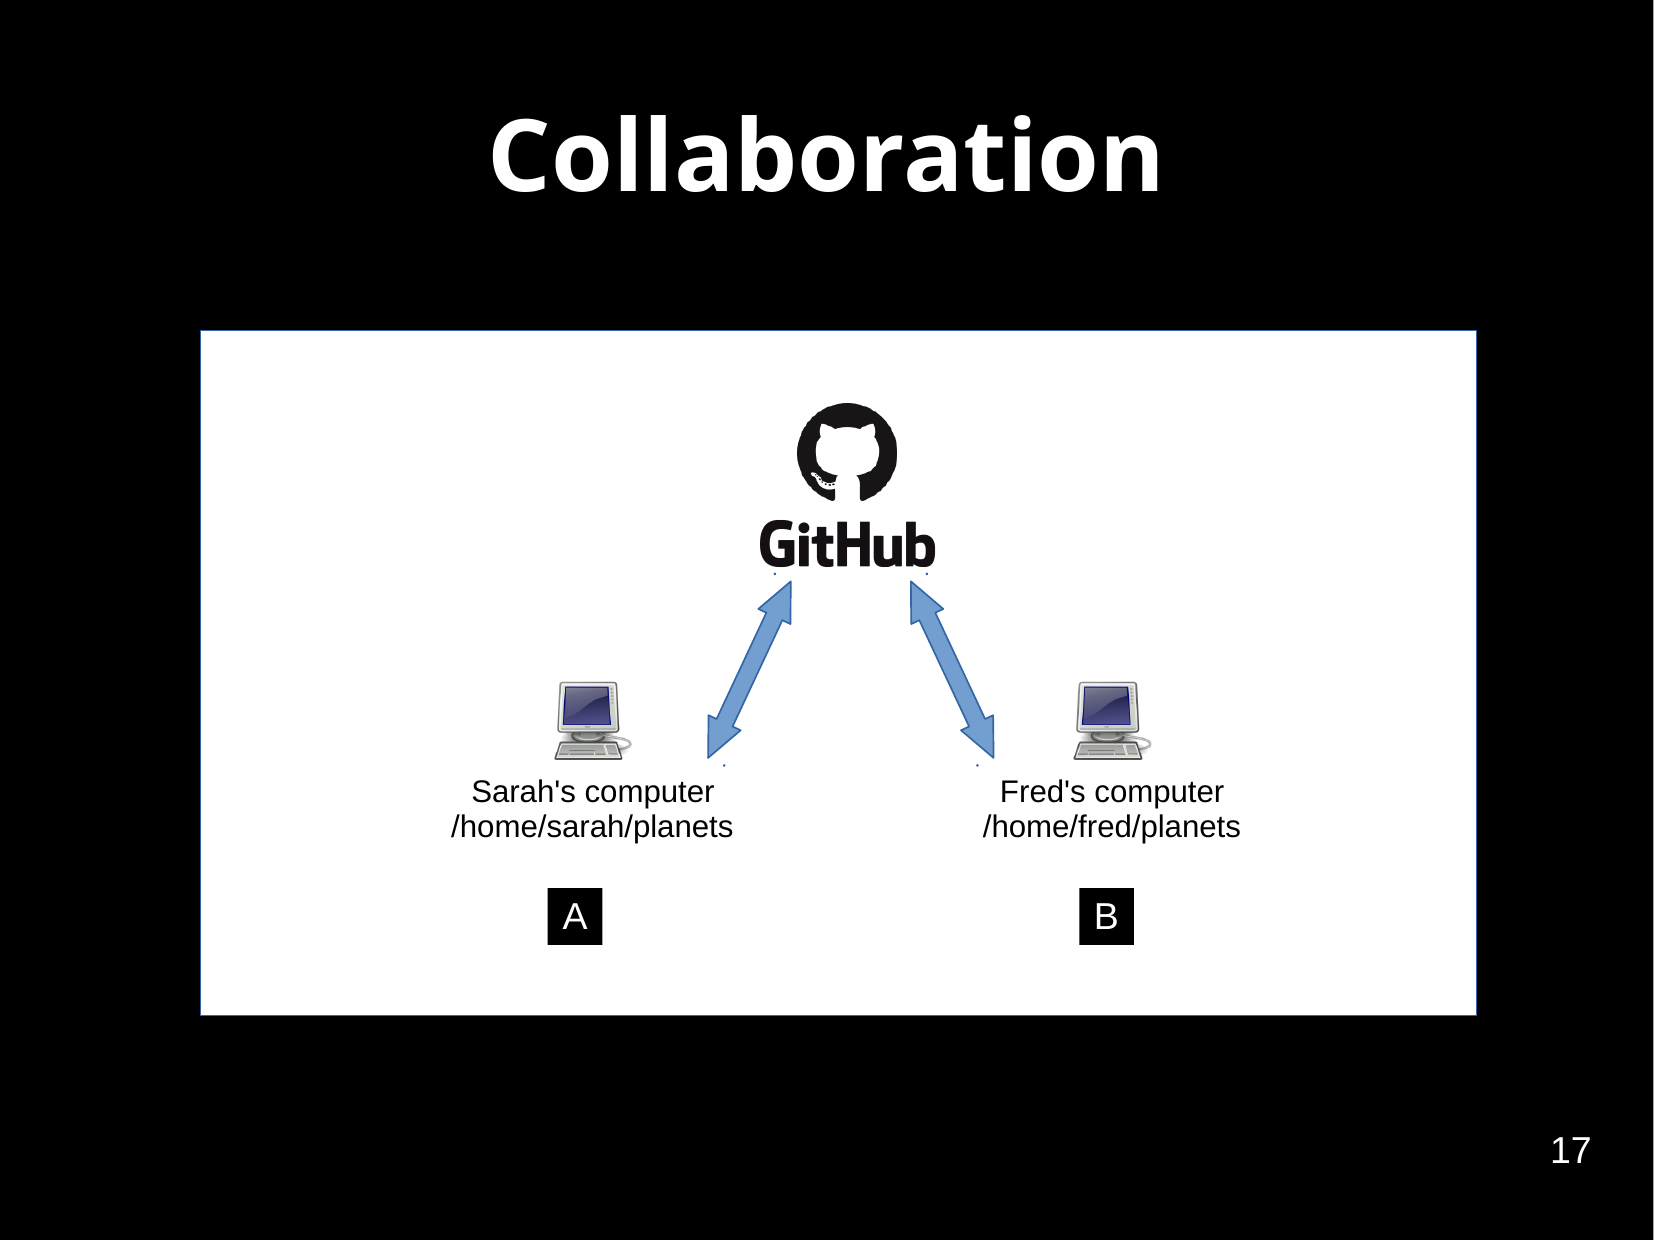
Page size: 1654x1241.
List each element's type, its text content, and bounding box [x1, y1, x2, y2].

title Collaboration [82, 49, 1571, 257]
picture [425, 389, 1254, 864]
text_box A [547, 888, 603, 945]
text_box 17 [1535, 1122, 1607, 1179]
text_box [200, 330, 1477, 1016]
text_box B [1079, 888, 1134, 945]
